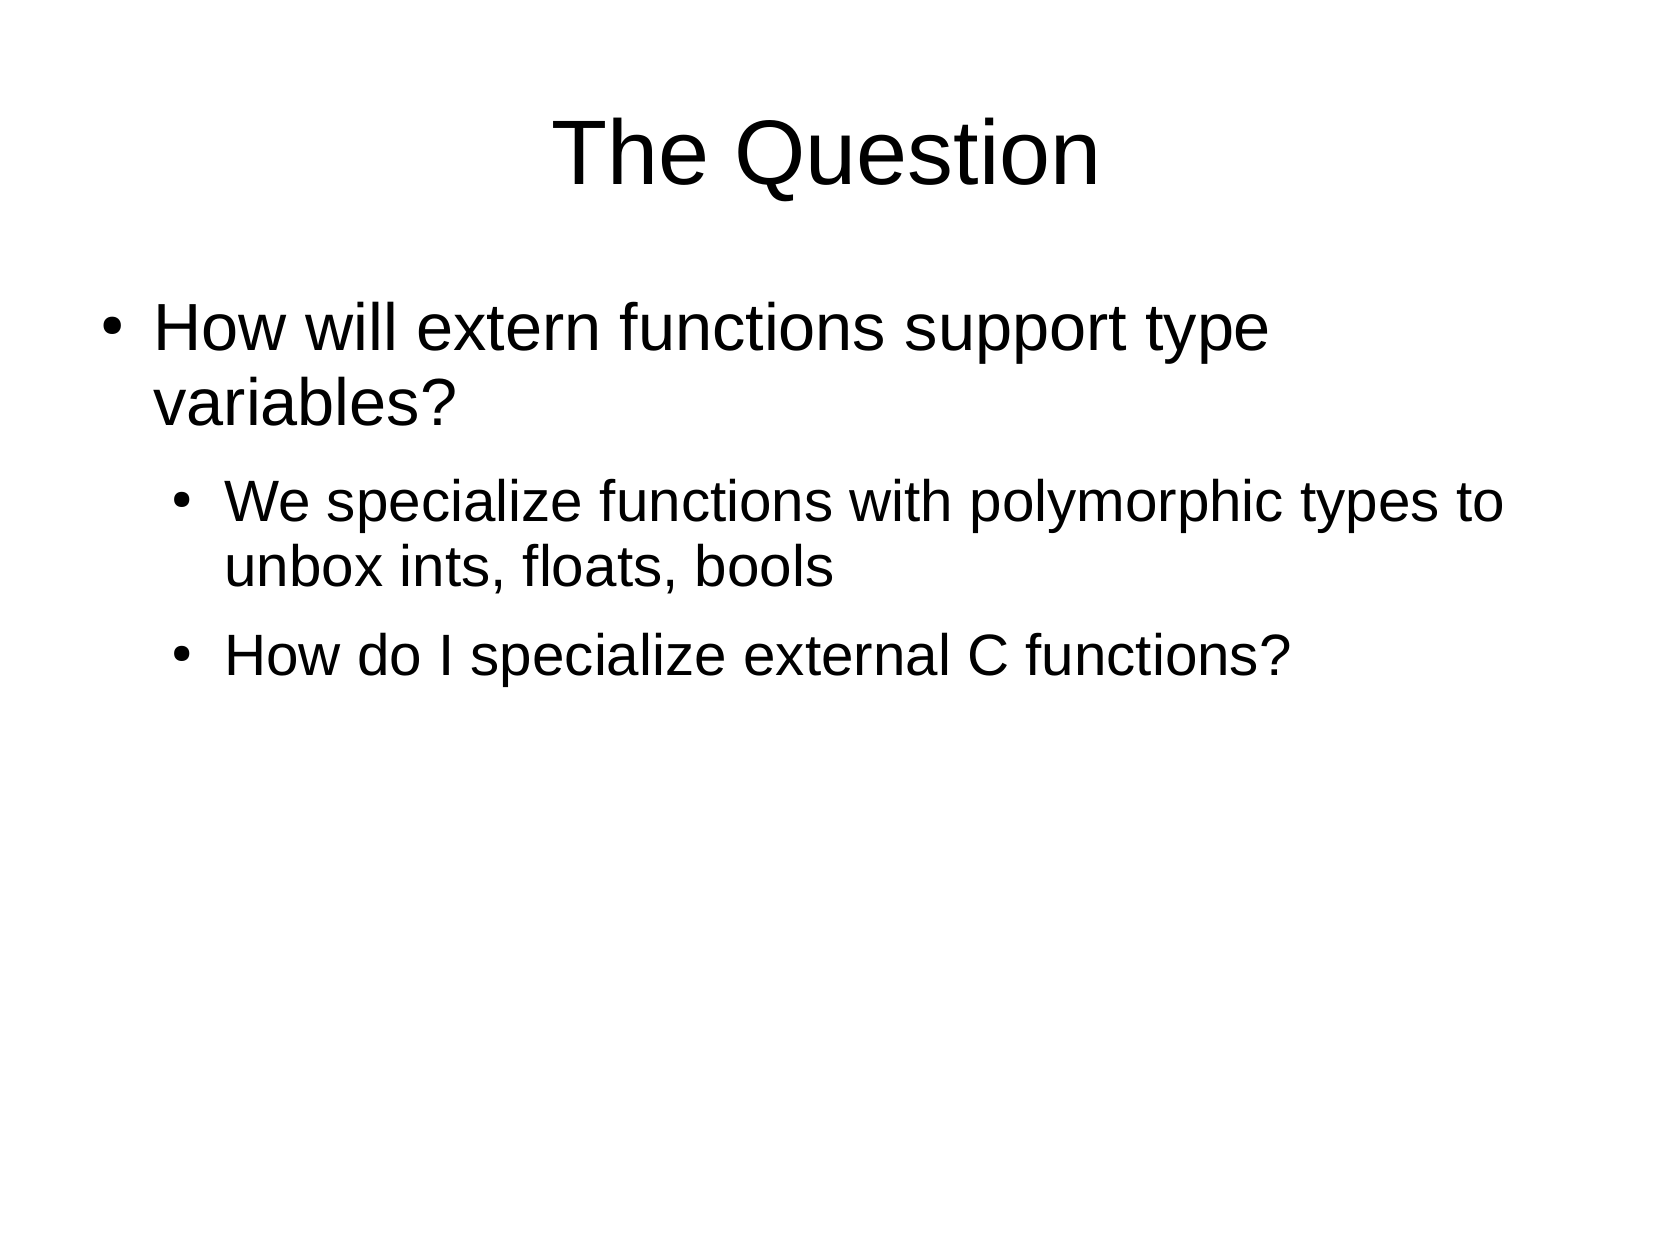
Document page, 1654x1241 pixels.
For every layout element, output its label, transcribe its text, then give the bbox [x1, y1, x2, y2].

title The Question [82, 49, 1571, 257]
list How will extern functions support type variables? We specialize functions with polymorphic types to unbox ints, floats, bools How do I specialize external C functions? [82, 290, 1571, 1109]
